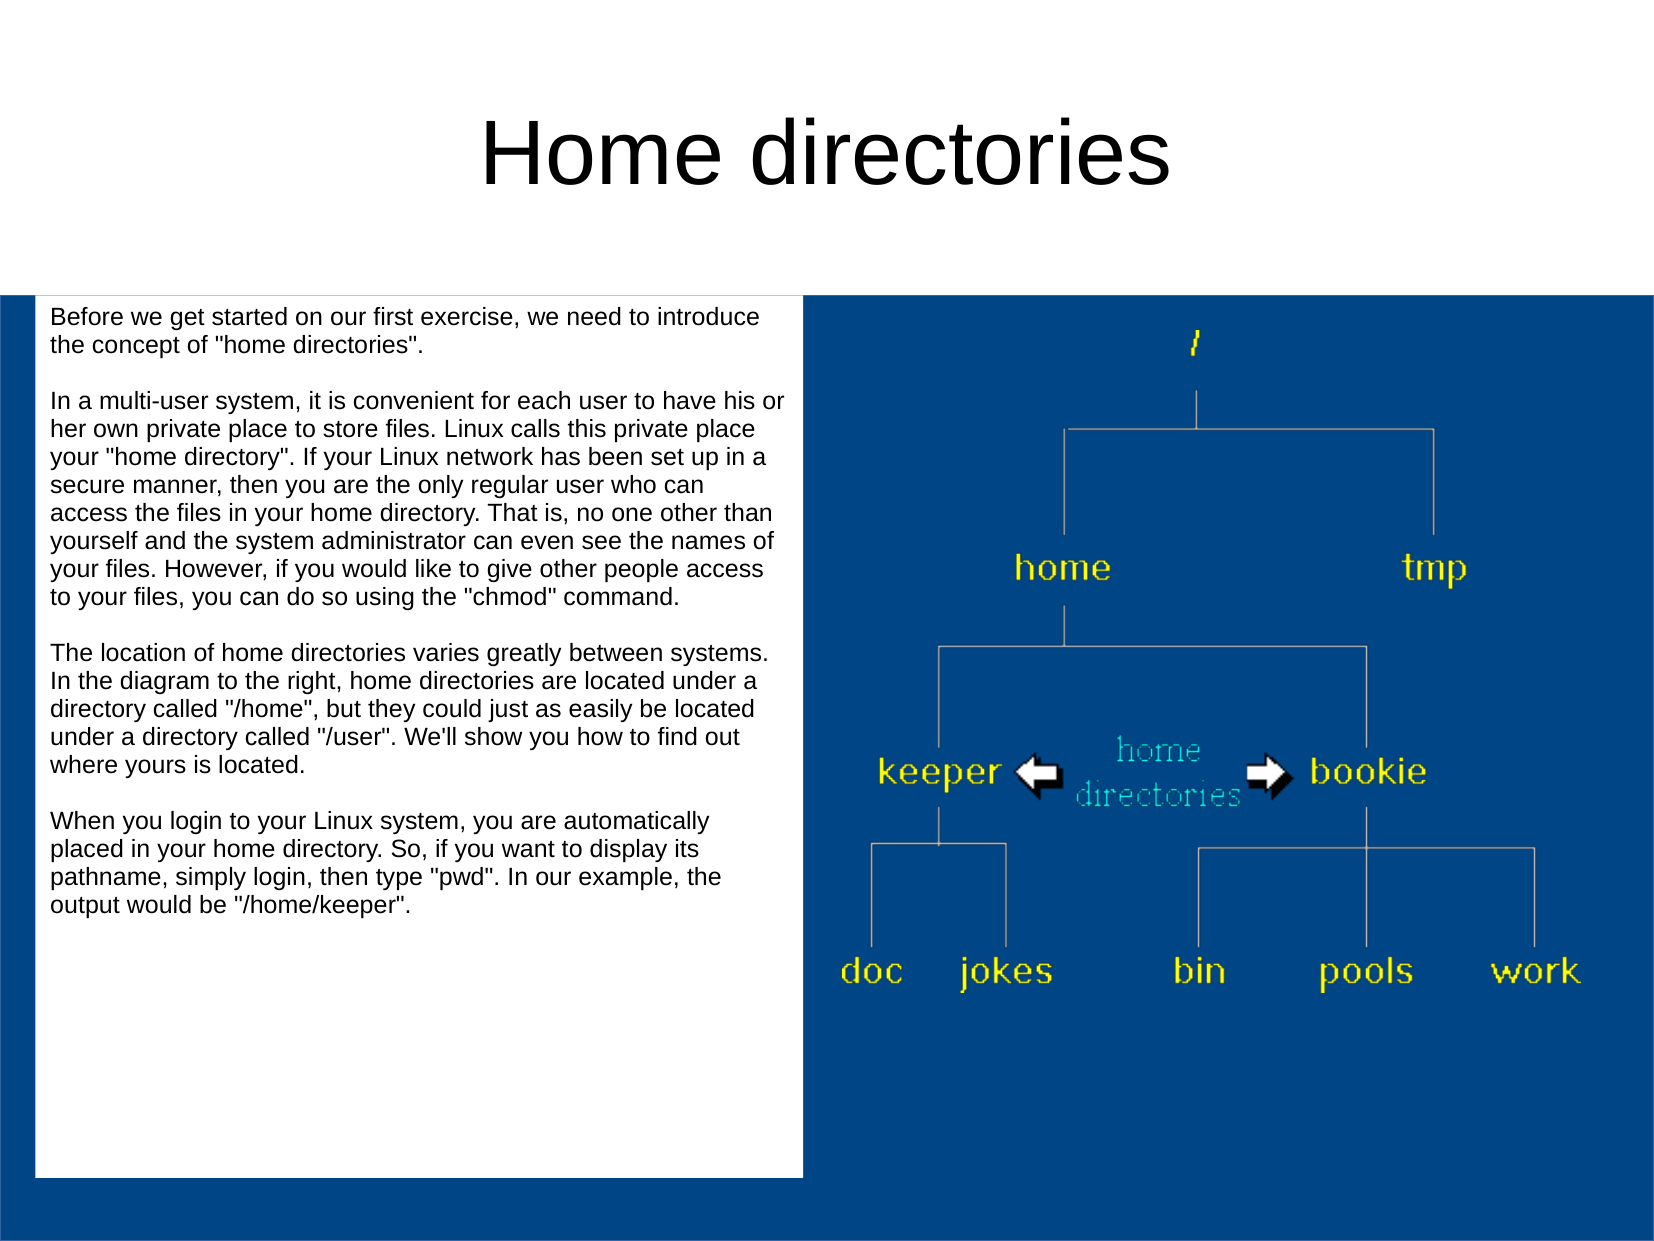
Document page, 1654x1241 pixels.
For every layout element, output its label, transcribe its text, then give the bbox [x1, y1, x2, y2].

picture [842, 330, 1581, 993]
text_box Before we get started on our first exercise, we need to introduce the concept of "home directories". In a multi-user system, it is convenient for each user to have his or her own private place to store files. Linux calls this private place your "home directory". If your Linux network has been set up in a secure manner, then you are the only regular user who can access the files in your home directory. That is, no one other than yourself and the system administrator can even see the names of your files. However, if you would like to give other people access to your files, you can do so using the "chmod" command. The location of home directories varies greatly between systems. In the diagram to the right, home directories are located under a directory called "/home", but they could just as easily be located under a directory called "/user". We'll show you how to find out where yours is located. When you login to your Linux system, you are automatically placed in your home directory. So, if you want to display its pathname, simply login, then type "pwd". In our example, the output would be "/home/keeper". [35, 295, 804, 1178]
title Home directories [82, 49, 1571, 257]
text_box [0, 295, 1654, 1241]
